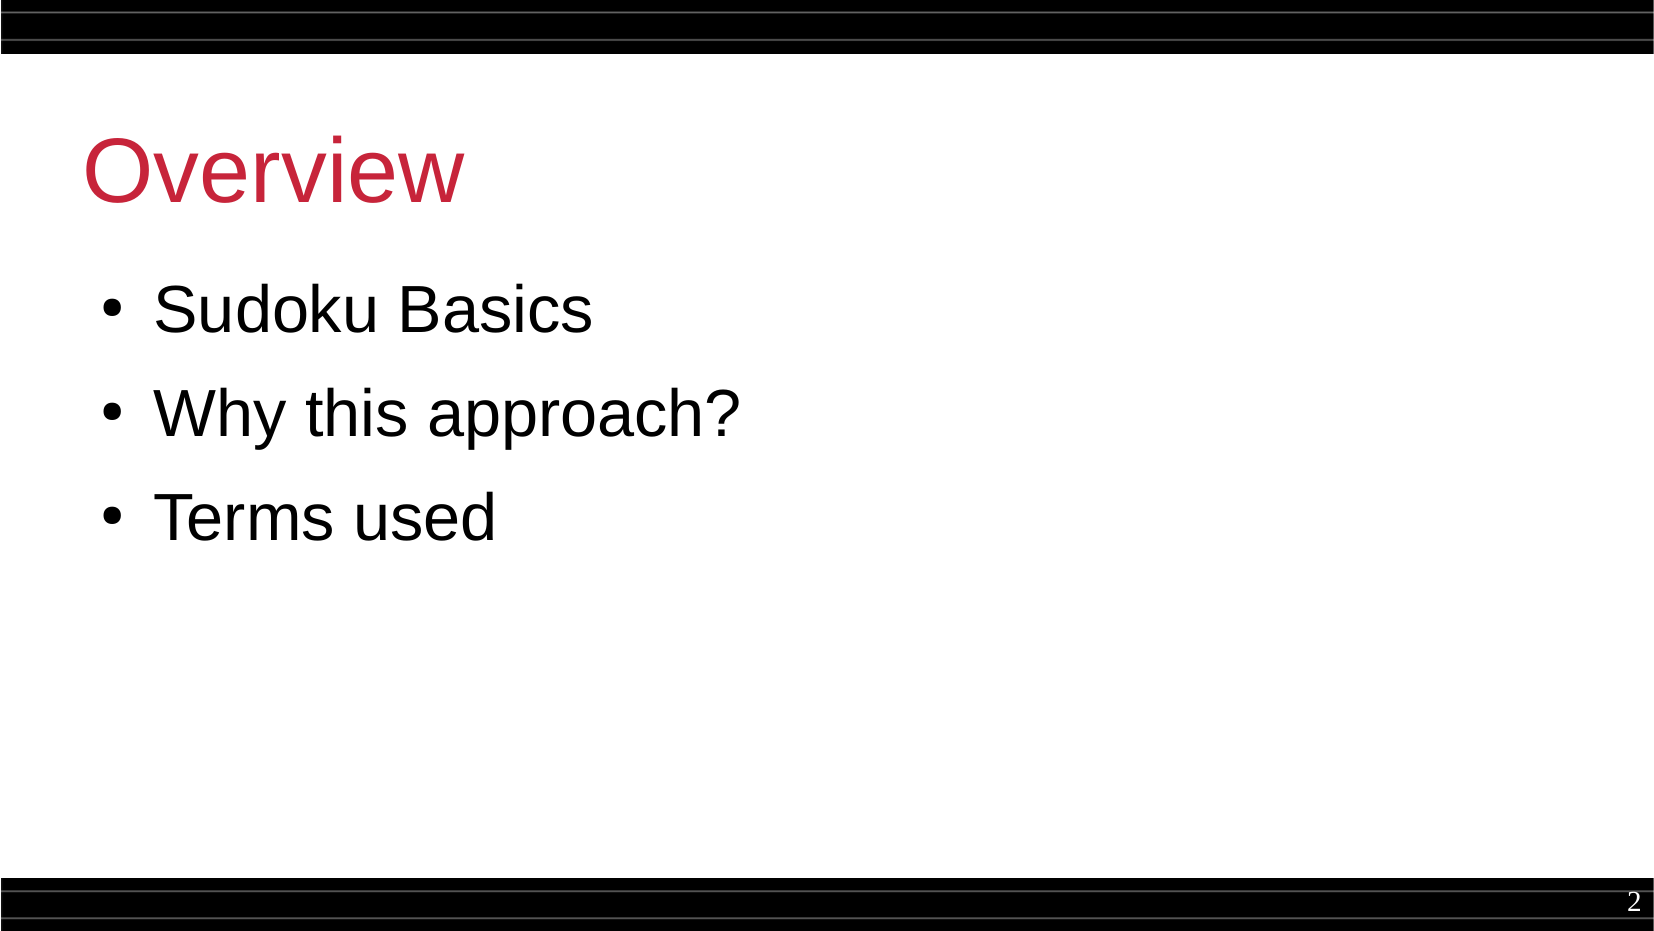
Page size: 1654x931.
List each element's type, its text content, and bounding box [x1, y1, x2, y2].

title Overview [82, 92, 1571, 249]
list Sudoku Basics Why this approach? Terms used [82, 271, 1571, 851]
picture [1, 0, 1654, 54]
picture [1, 878, 1654, 931]
